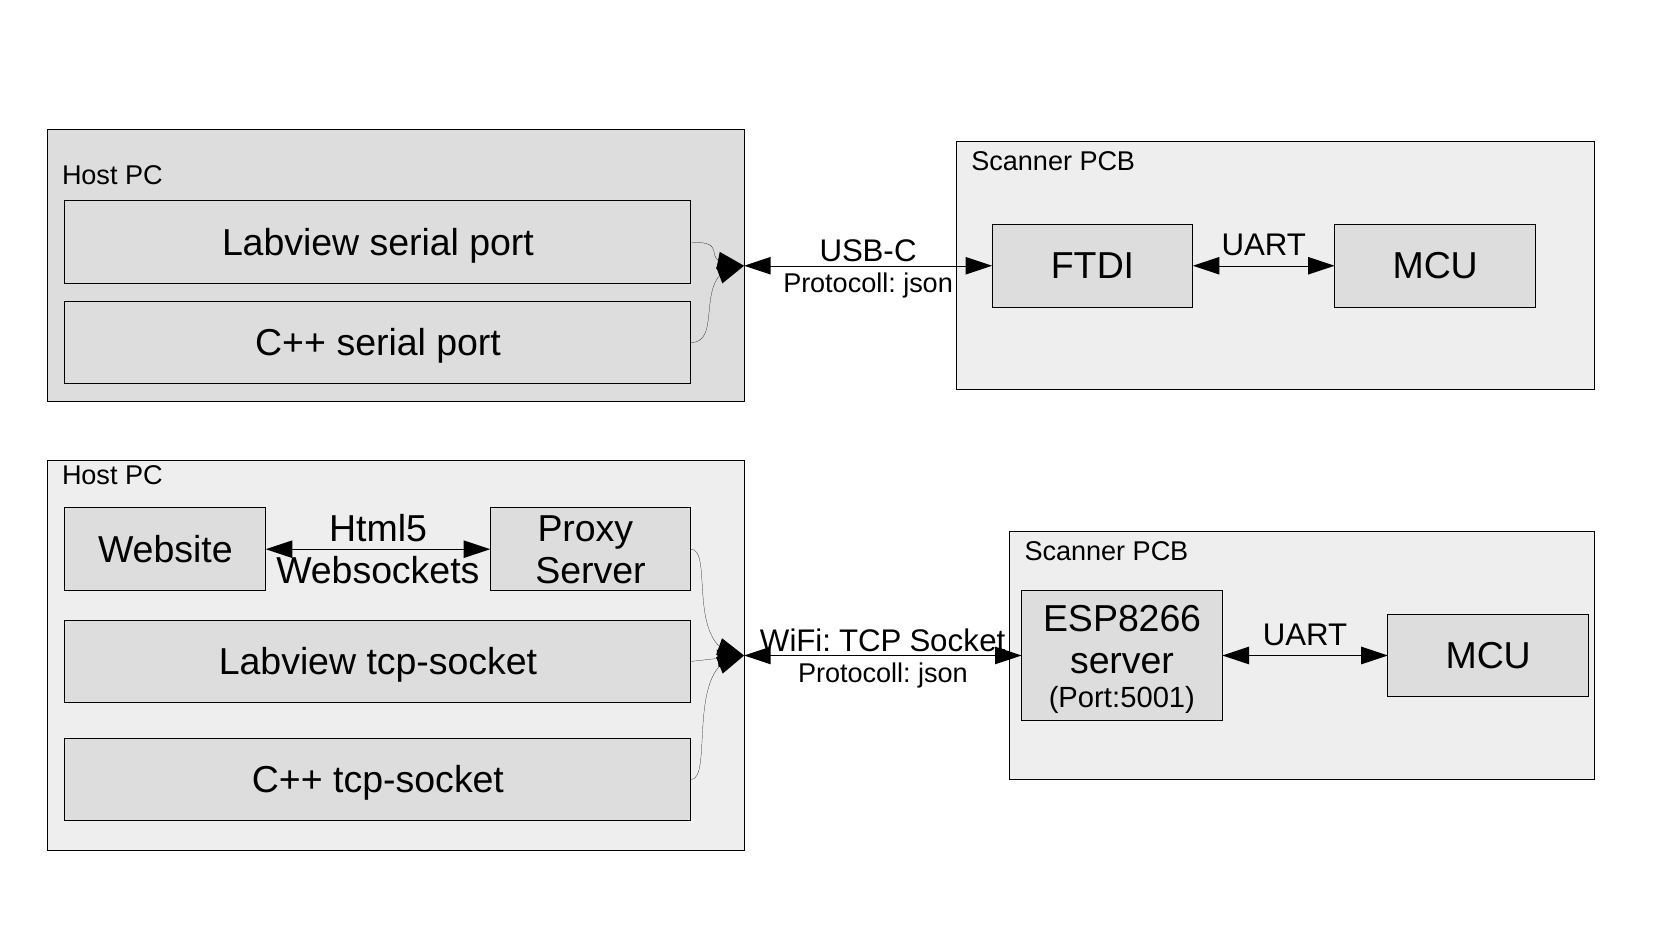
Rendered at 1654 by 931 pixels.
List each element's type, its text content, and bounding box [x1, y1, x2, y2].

text_box C++ serial port [64, 301, 691, 384]
text_box Scanner PCB [956, 141, 1595, 390]
text_box Labview serial port [64, 200, 691, 284]
text_box MCU [1387, 614, 1589, 697]
text_box MCU [1334, 224, 1536, 308]
text_box Website [64, 507, 266, 591]
text_box C++ tcp-socket [64, 738, 691, 821]
text_box FTDI [992, 224, 1193, 308]
text_box ESP8266 server (Port:5001) [1021, 590, 1223, 721]
text_box Proxy Server [490, 507, 691, 591]
text_box Scanner PCB [1009, 531, 1595, 780]
text_box Host PC [47, 129, 745, 402]
text_box Host PC [47, 460, 745, 851]
text_box Labview tcp-socket [64, 620, 691, 703]
